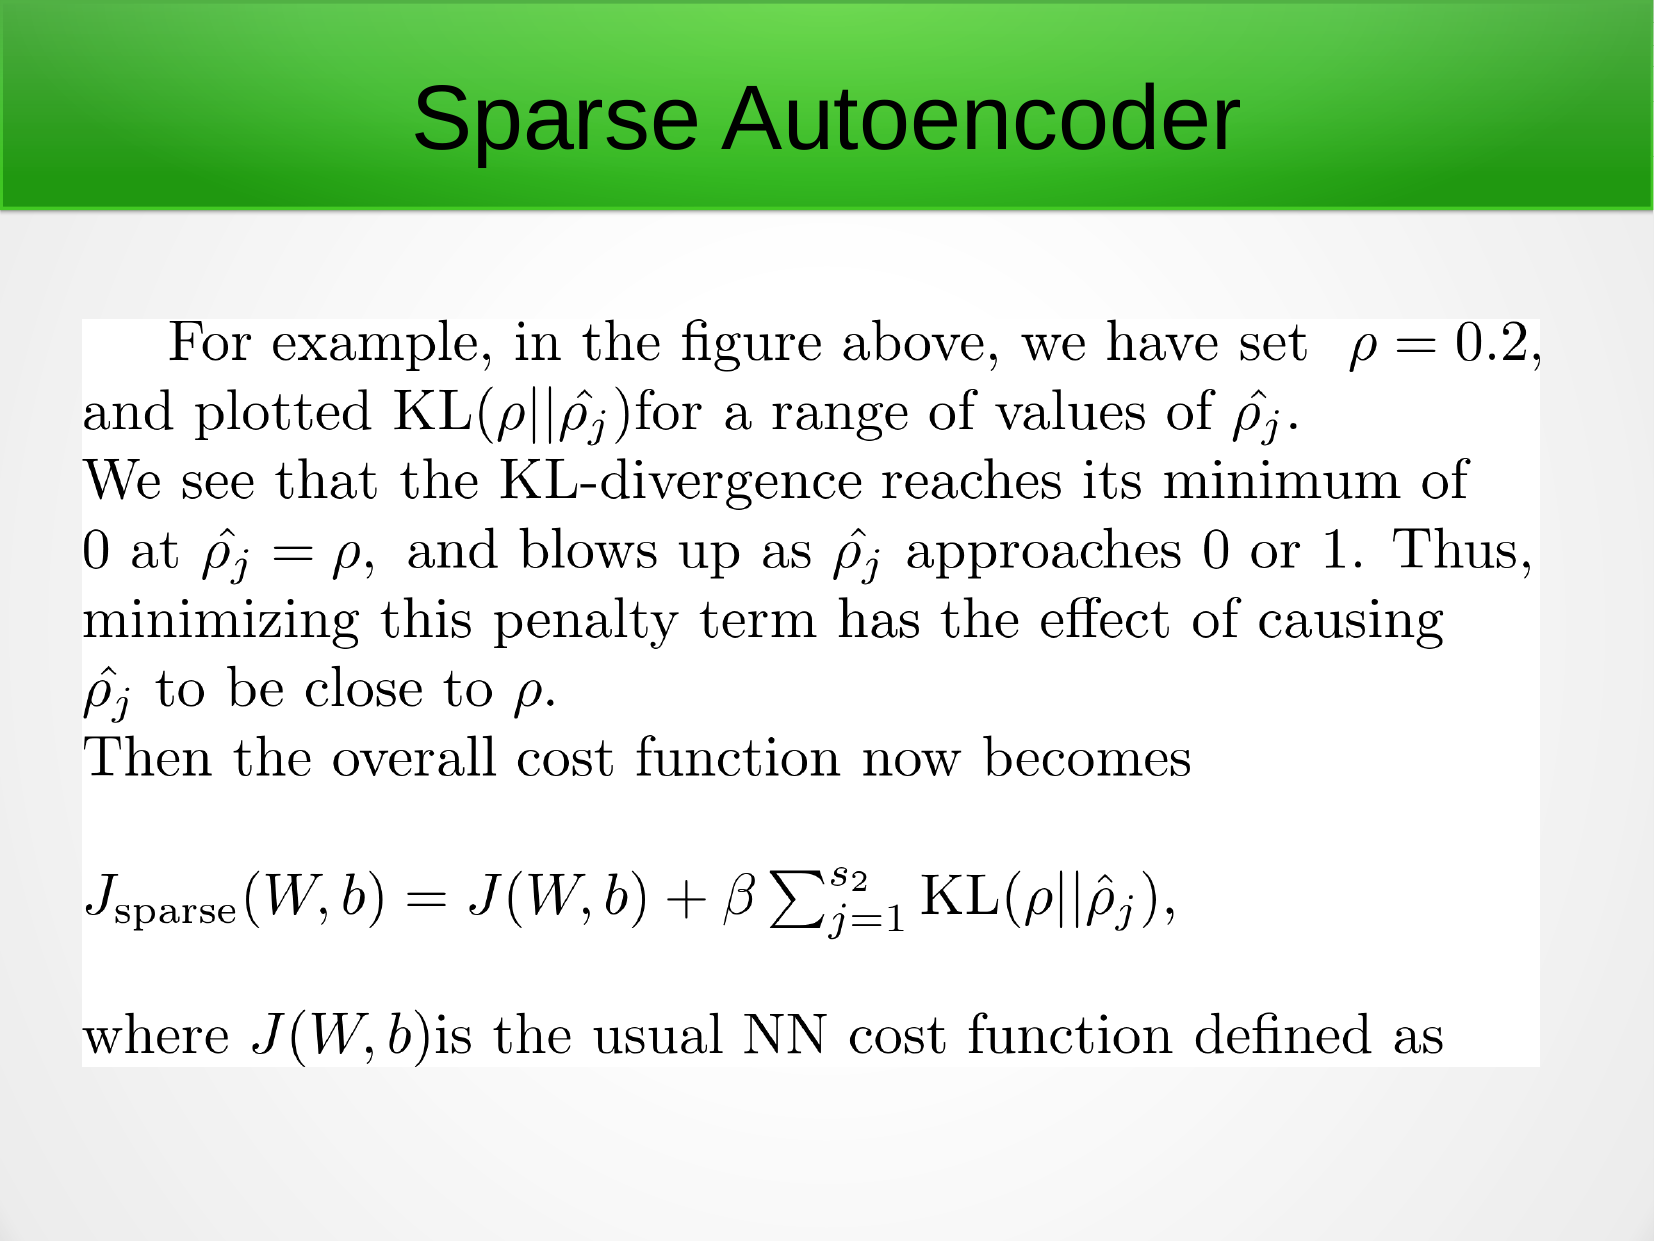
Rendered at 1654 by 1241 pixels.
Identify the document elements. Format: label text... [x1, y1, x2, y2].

picture [82, 319, 1540, 1067]
title Sparse Autoencoder [82, 47, 1571, 189]
